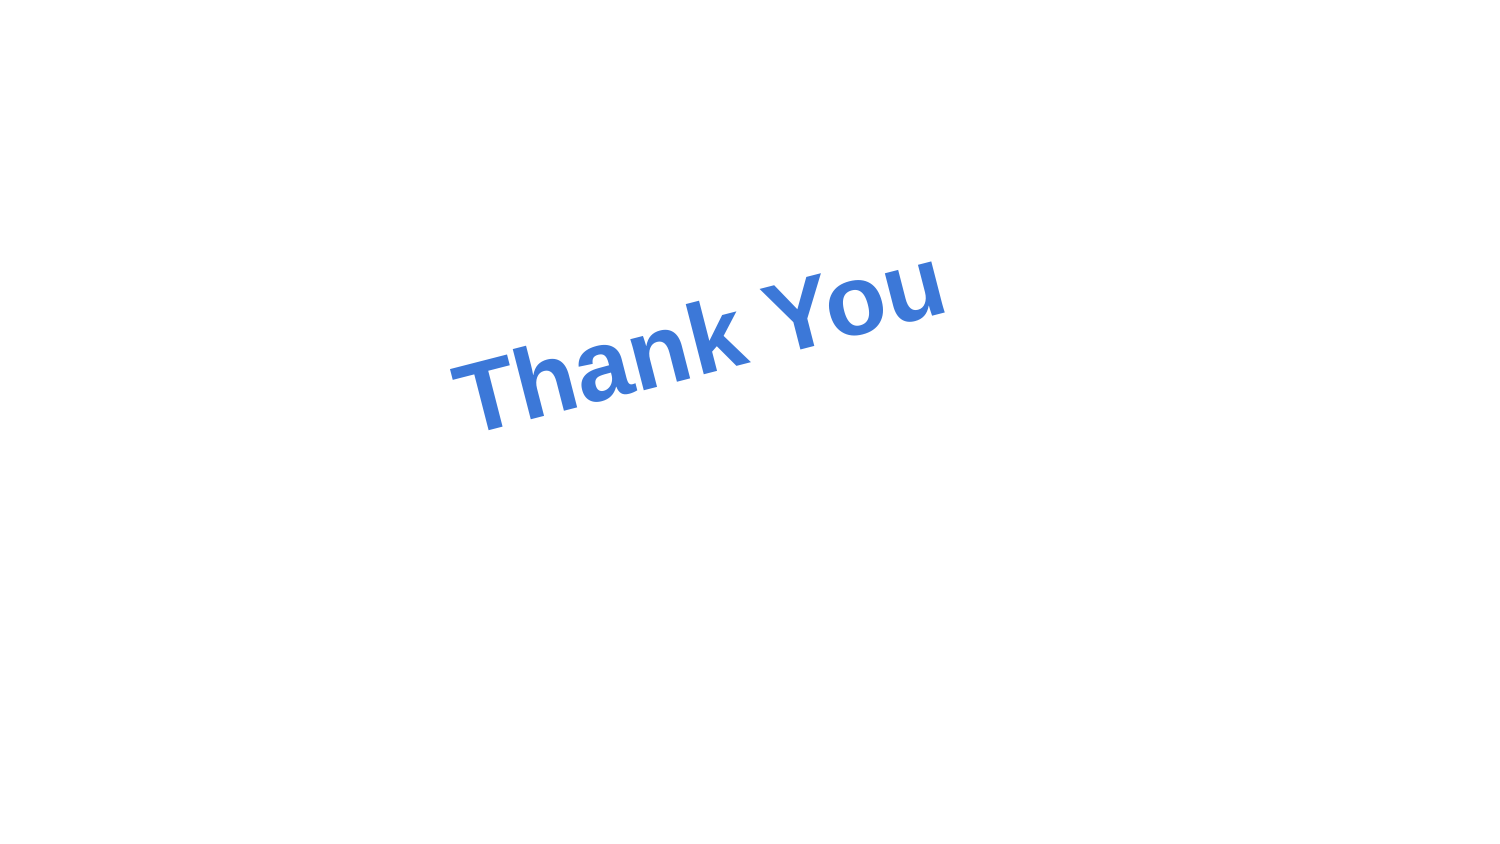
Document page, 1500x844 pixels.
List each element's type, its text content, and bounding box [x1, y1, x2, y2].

text_box Thank You [422, 169, 1079, 474]
